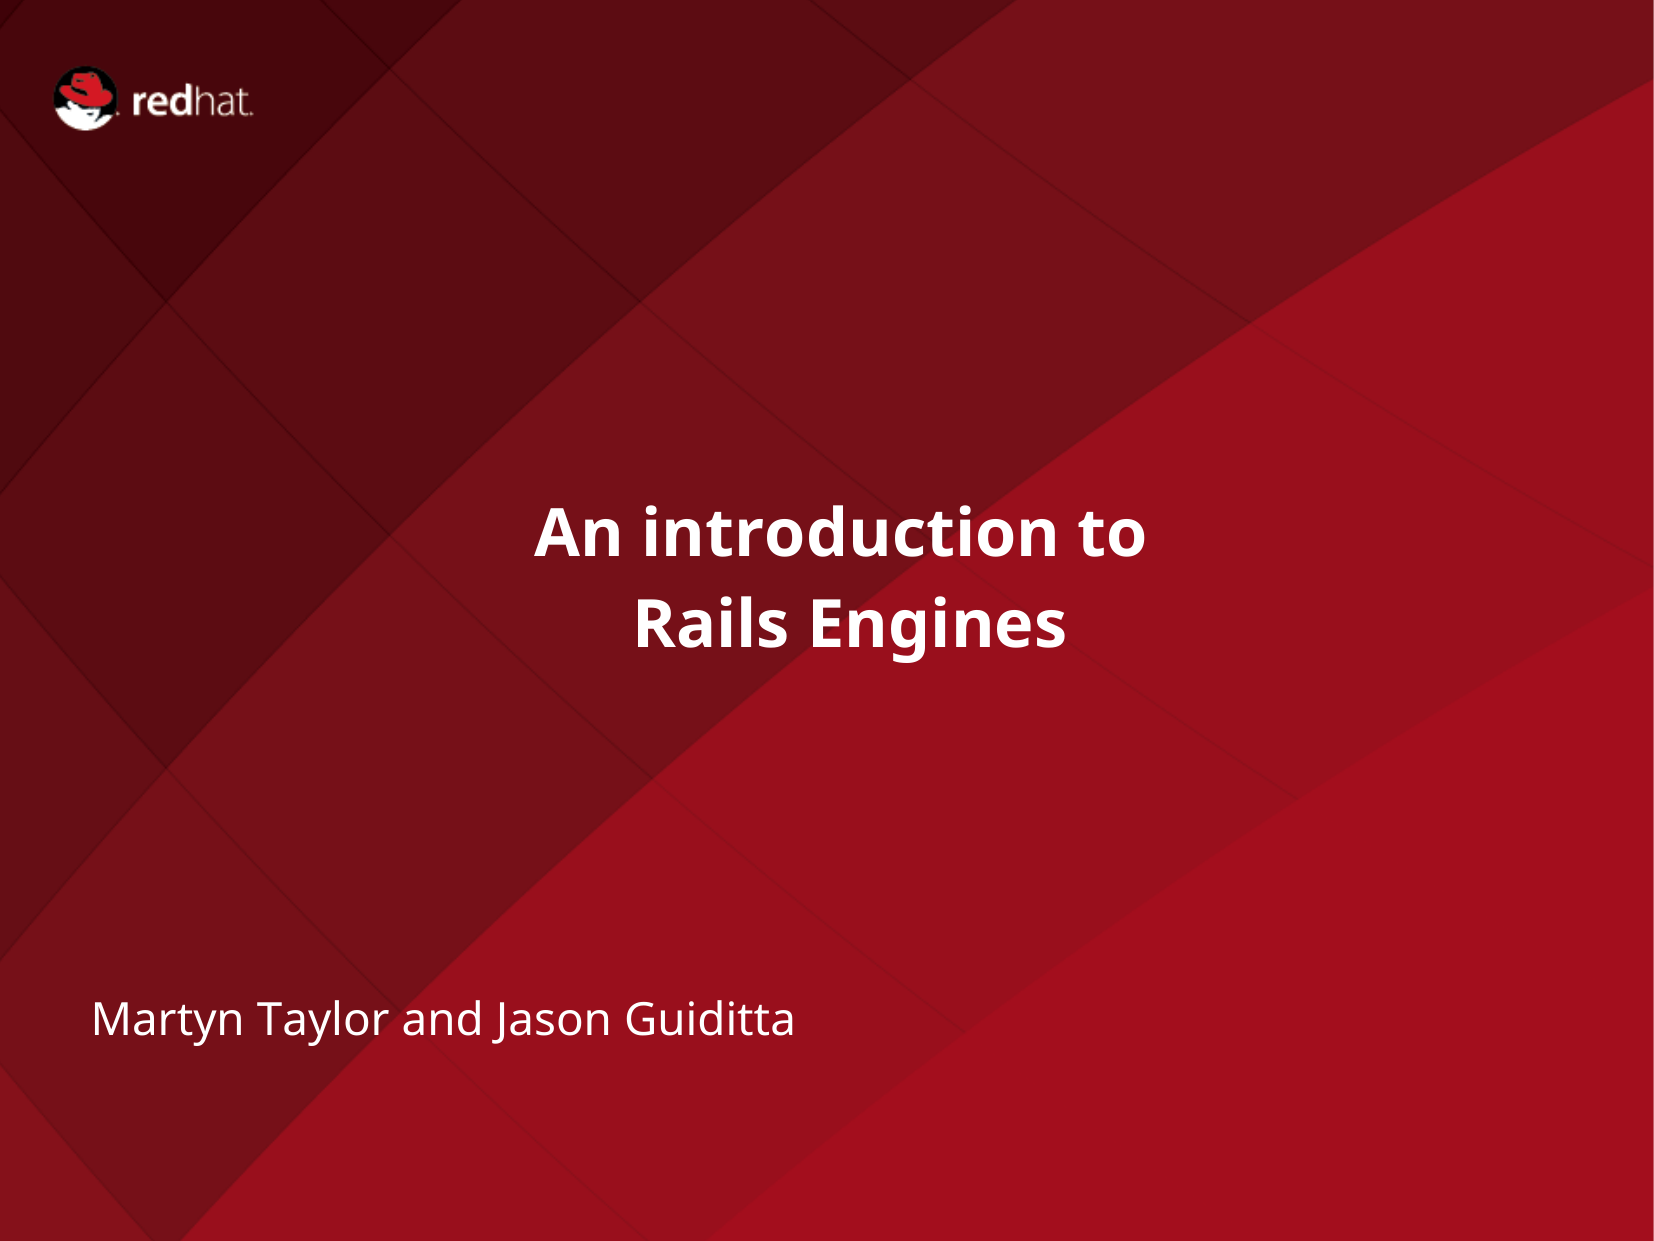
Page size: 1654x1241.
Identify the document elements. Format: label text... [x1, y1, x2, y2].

title An introduction to Rails Engines [287, 481, 1413, 672]
picture [0, 0, 1654, 1241]
list Martyn Taylor and Jason Guiditta [90, 986, 913, 1154]
